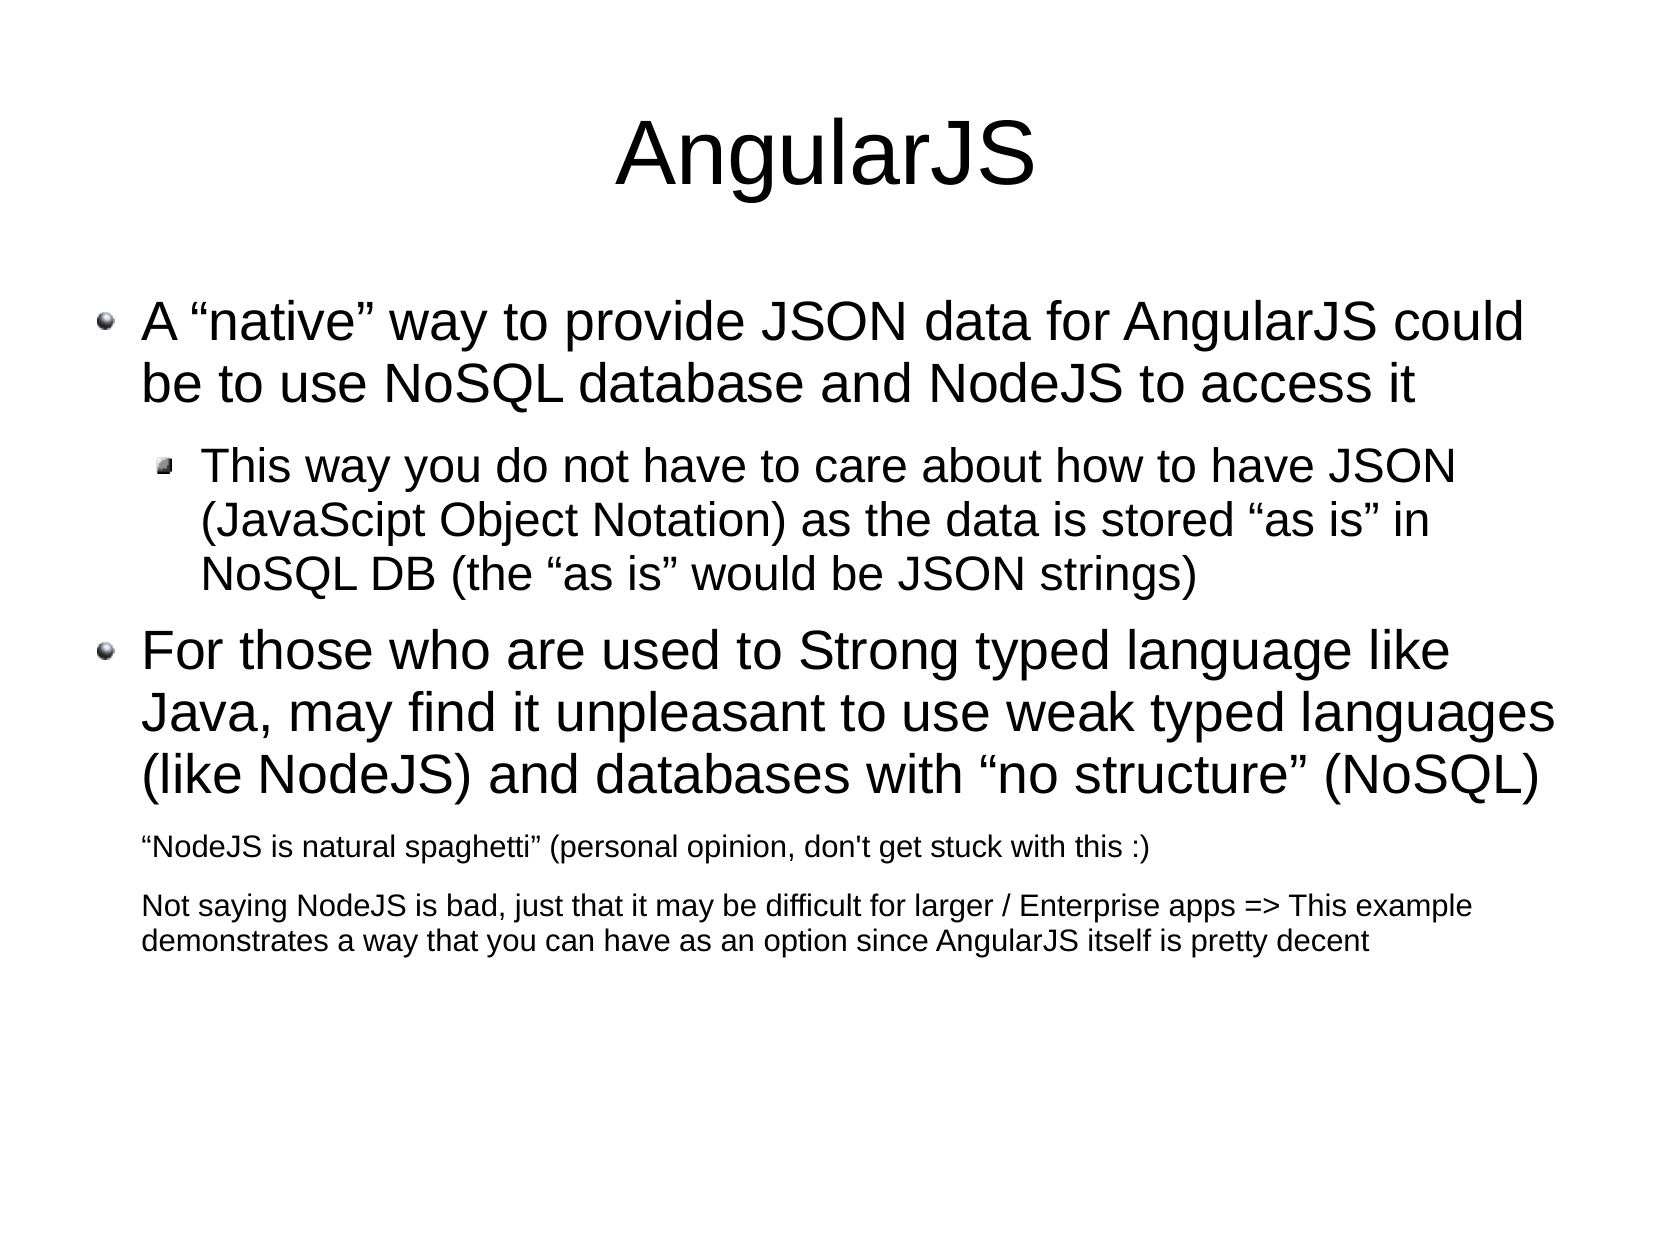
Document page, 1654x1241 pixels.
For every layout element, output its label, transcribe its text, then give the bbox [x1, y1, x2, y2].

list A “native” way to provide JSON data for AngularJS could be to use NoSQL database and NodeJS to access it This way you do not have to care about how to have JSON (JavaScipt Object Notation) as the data is stored “as is” in NoSQL DB (the “as is” would be JSON strings) For those who are used to Strong typed language like Java, may find it unpleasant to use weak typed languages (like NodeJS) and databases with “no structure” (NoSQL) “NodeJS is natural spaghetti” (personal opinion, don't get stuck with this :) Not saying NodeJS is bad, just that it may be difficult for larger / Enterprise apps => This example demonstrates a way that you can have as an option since AngularJS itself is pretty decent [82, 290, 1571, 1010]
title AngularJS [82, 49, 1571, 257]
